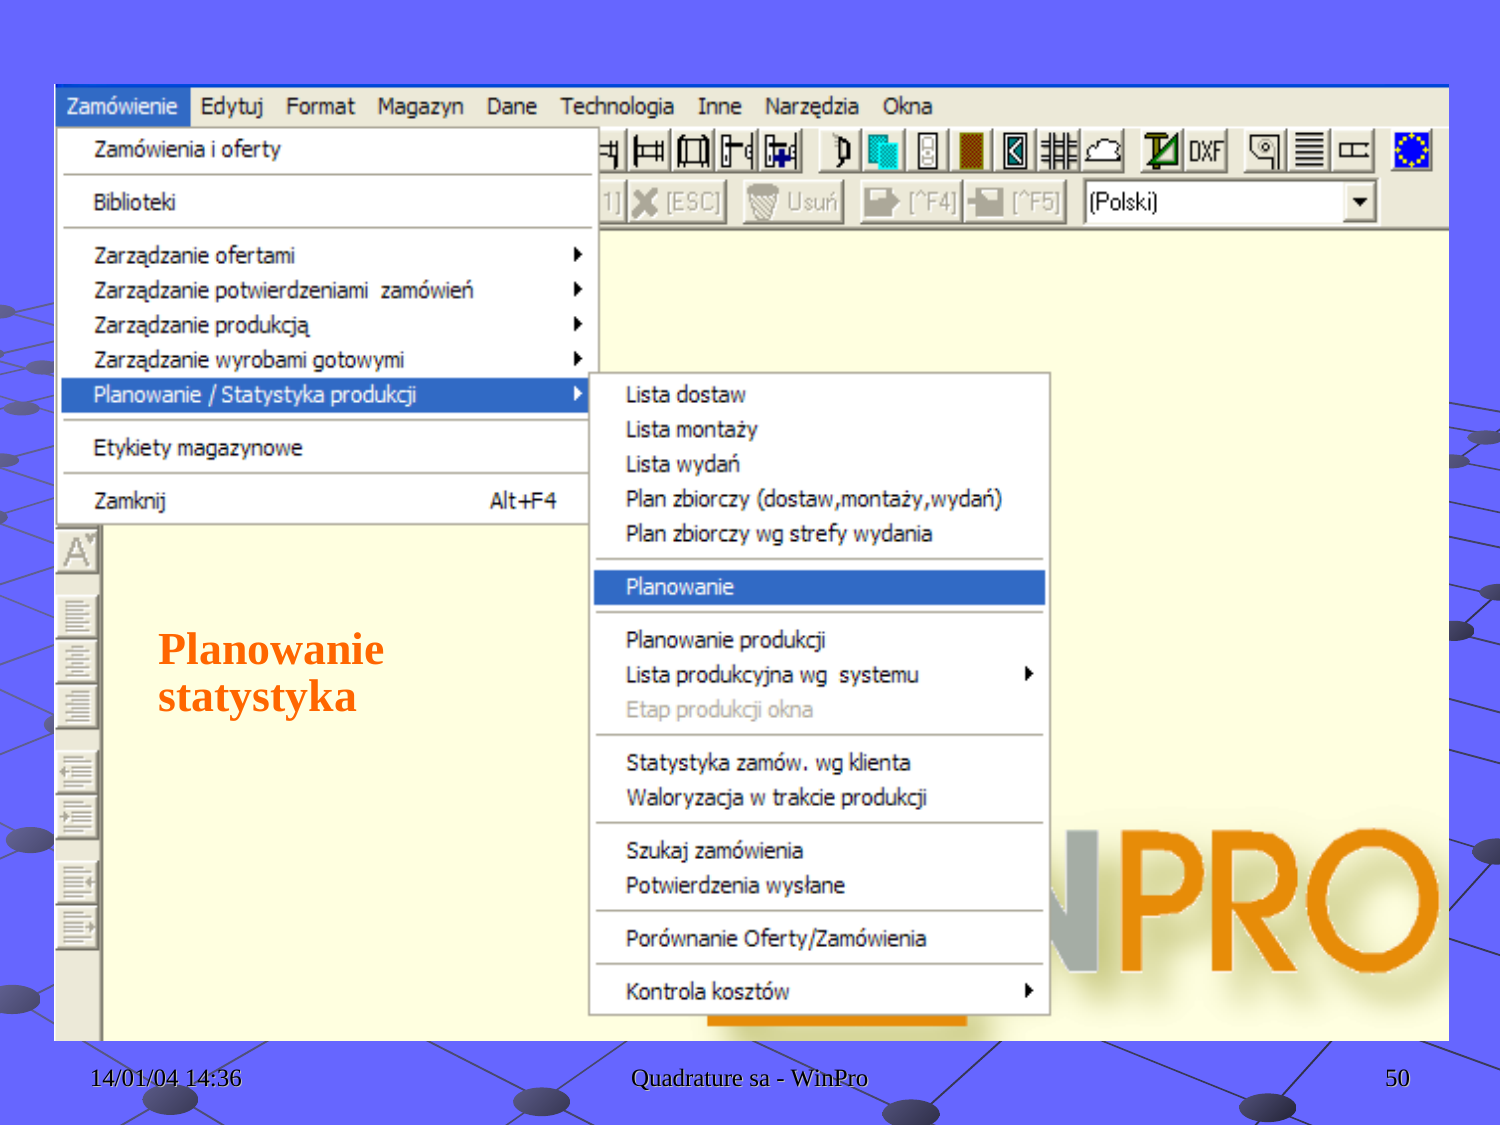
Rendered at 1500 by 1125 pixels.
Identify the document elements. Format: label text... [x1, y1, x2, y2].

text_box Planowanie statystyka [158, 627, 448, 722]
picture [54, 84, 1449, 1041]
